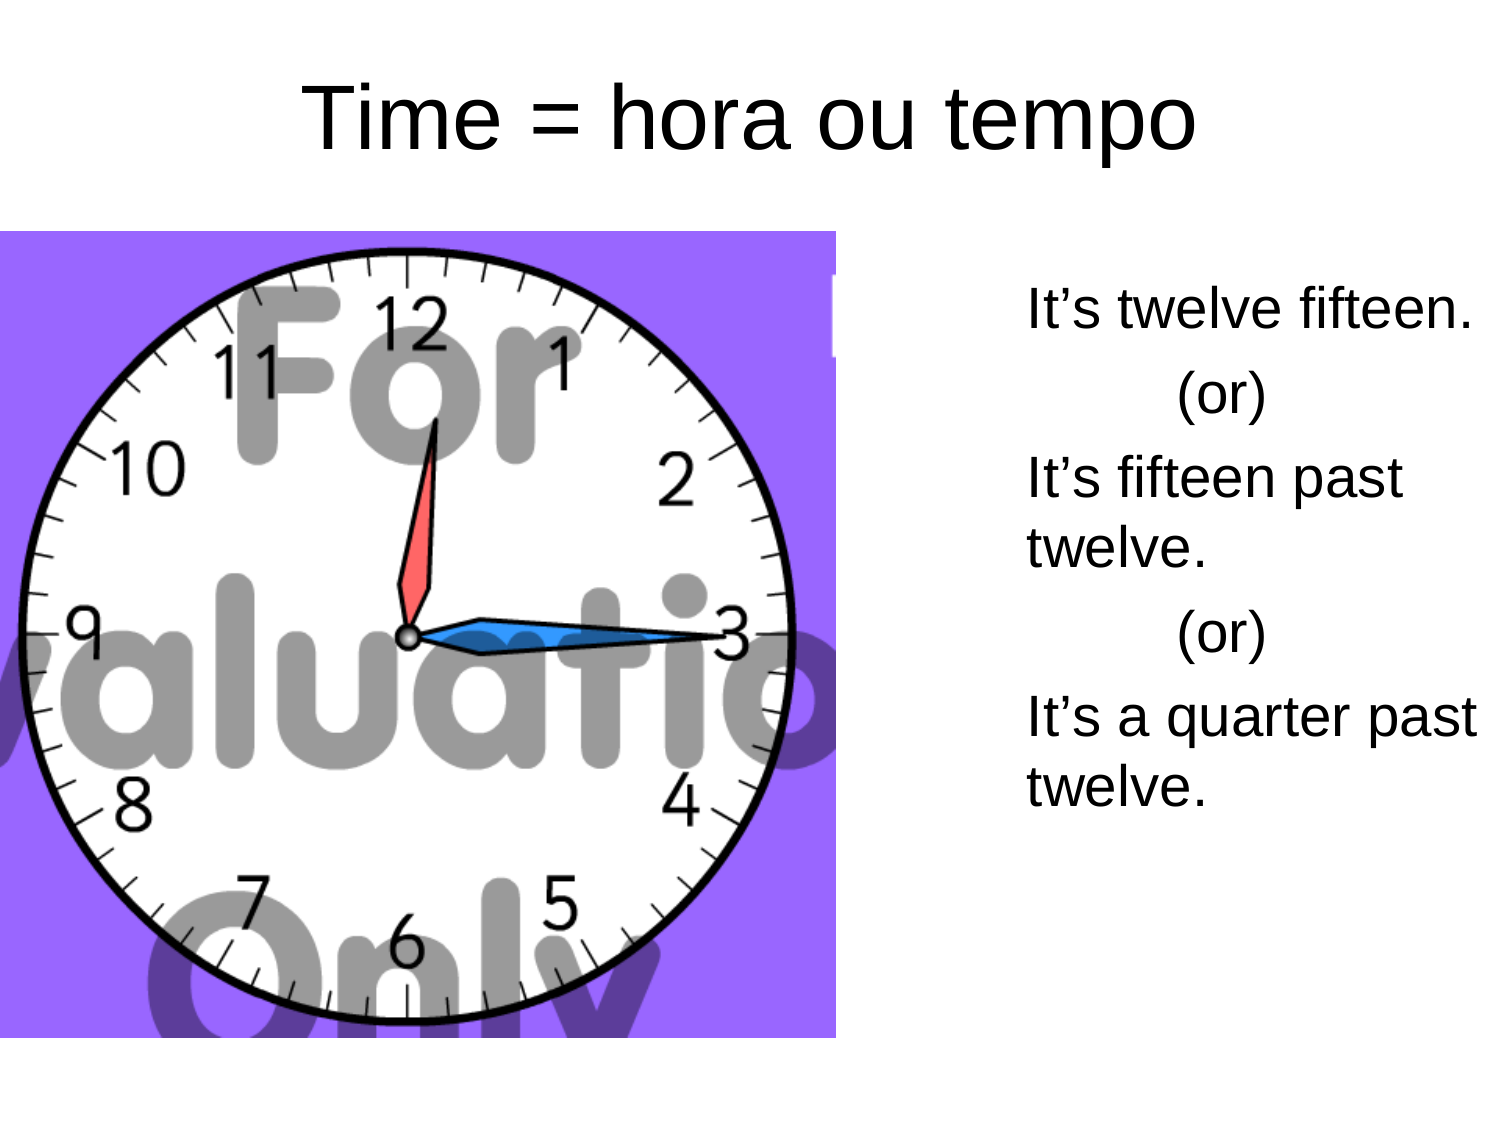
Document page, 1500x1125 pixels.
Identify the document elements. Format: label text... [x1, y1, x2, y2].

list It’s twelve fifteen. (or) It’s fifteen past twelve. (or) It’s a quarter past twelve. [862, 262, 1500, 1088]
picture [0, 231, 836, 1039]
title Time = hora ou tempo [75, 37, 1426, 188]
